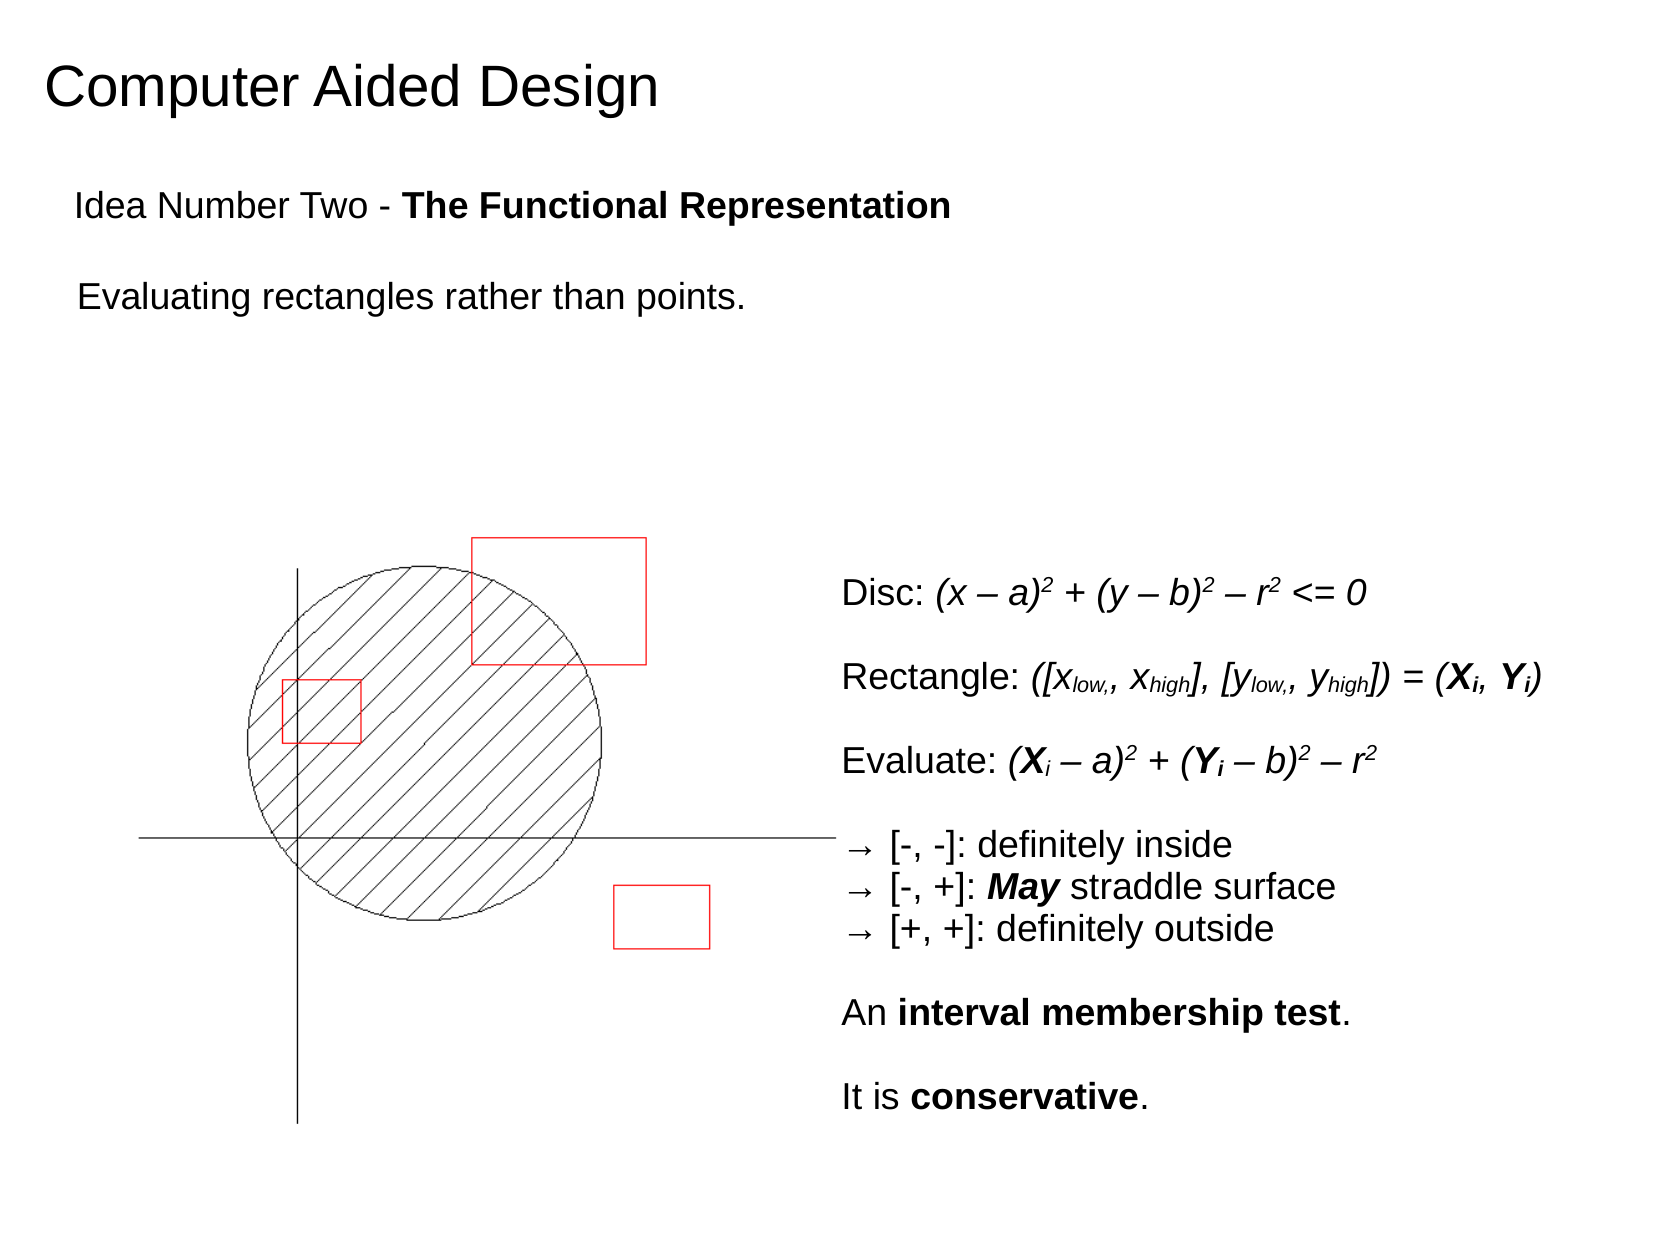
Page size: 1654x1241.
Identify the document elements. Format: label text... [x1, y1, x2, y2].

text_box Evaluating rectangles rather than points. [59, 265, 1506, 333]
text_box Disc: (x – a)2 + (y – b)2 – r2 <= 0 Rectangle: ([xlow,, xhigh], [ylow,, yhigh]) = (Xi, Yi) Evaluate: (Xi – a)2 + (Yi – b)2 – r2 → [-, -]: definitely inside → [-, +]: May straddle surface → [+, +]: definitely outside An interval membership test. It is conservative. [826, 564, 1654, 1216]
text_box Computer Aided Design [29, 46, 1625, 135]
picture [89, 531, 886, 1129]
text_box Idea Number Two - The Functional Representation [59, 177, 1565, 241]
